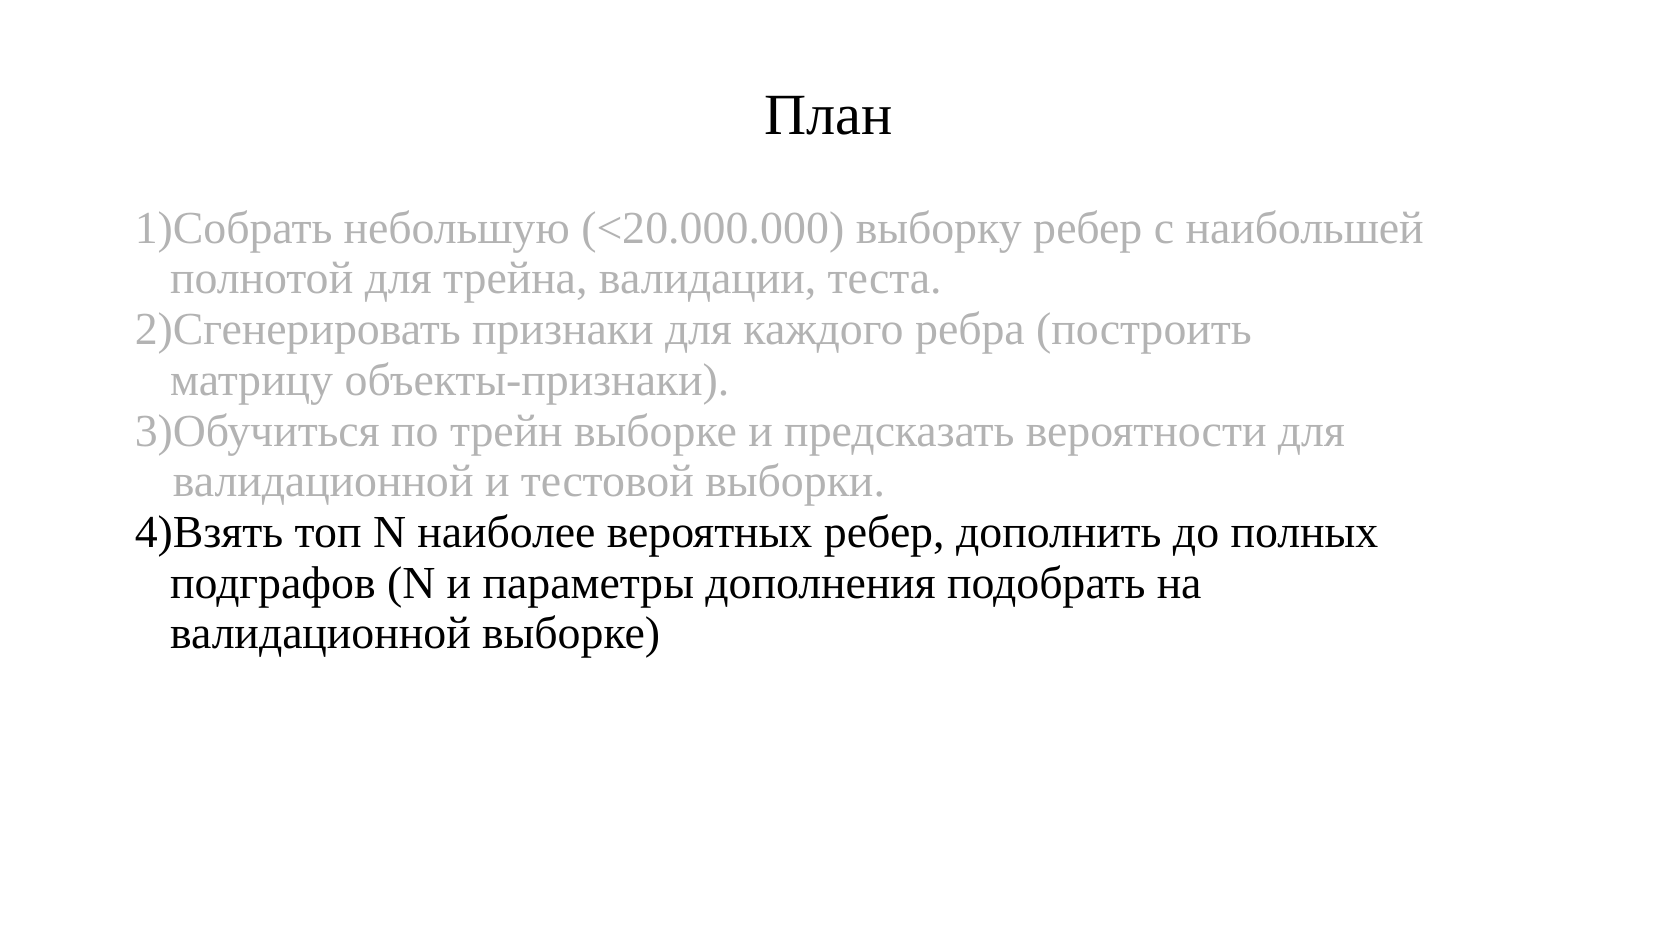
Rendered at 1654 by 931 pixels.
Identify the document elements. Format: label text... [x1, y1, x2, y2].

text_box План [750, 75, 908, 155]
text_box Собрать небольшую (<20.000.000) выборку ребер с наибольшей полнотой для трейна, валидации, теста. Сгенерировать признаки для каждого ребра (построить матрицу объекты-признаки). Обучиться по трейн выборке и предсказать вероятности для валидационной и тестовой выборки. Взять топ N наиболее вероятных ребер, дополнить до полных подграфов (N и параметры дополнения подобрать на валидационной выборке) [120, 195, 1441, 670]
